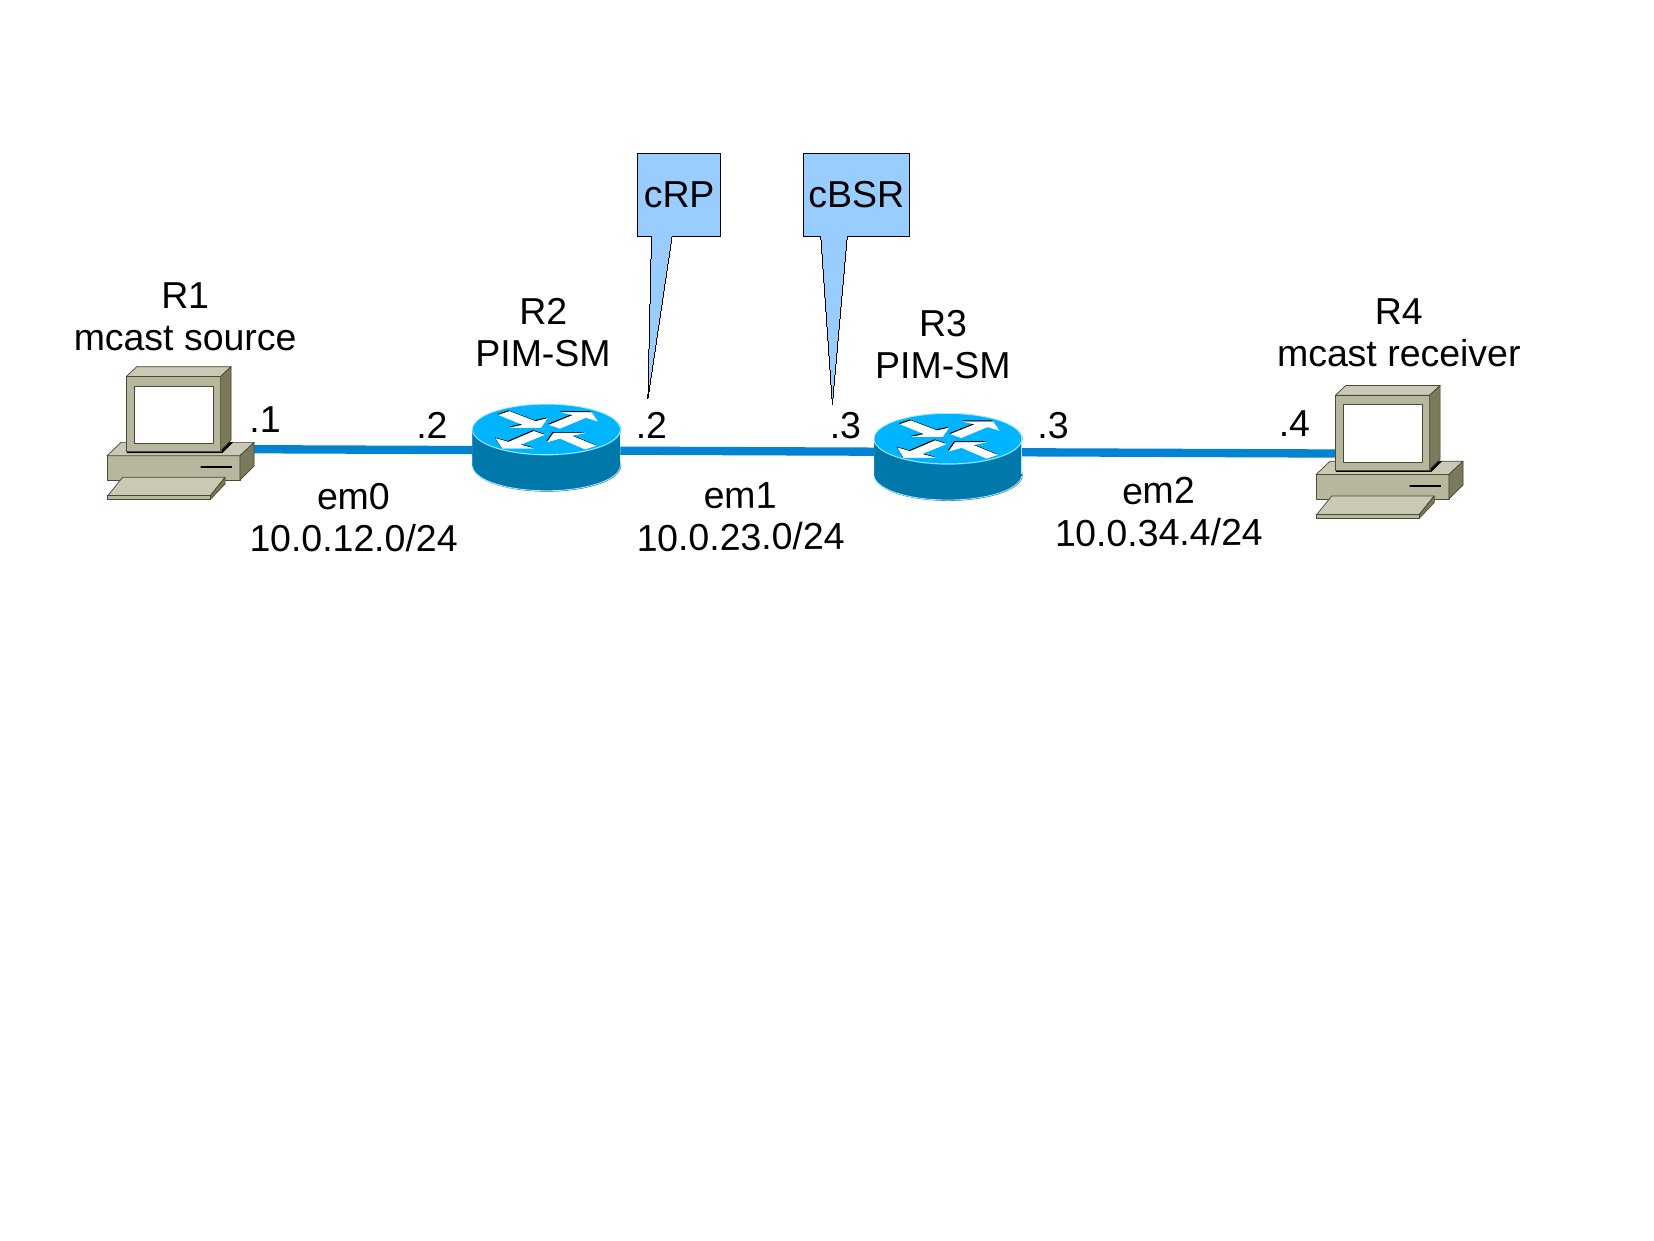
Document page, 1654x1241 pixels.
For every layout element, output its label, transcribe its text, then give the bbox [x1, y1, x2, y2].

picture [874, 477, 1023, 501]
picture [106, 366, 256, 501]
picture [550, 412, 595, 428]
text_box R2 PIM-SM [460, 283, 626, 383]
text_box .2 [621, 396, 693, 454]
picture [886, 413, 938, 424]
text_box R3 PIM-SM [860, 295, 1026, 395]
picture [1315, 384, 1465, 520]
text_box cBSR [803, 153, 910, 405]
picture [473, 454, 622, 492]
picture [548, 433, 594, 448]
text_box R4 mcast receiver [1262, 283, 1536, 383]
text_box em1 10.0.23.0/24 [621, 465, 870, 567]
picture [903, 421, 947, 436]
text_box cRP [637, 153, 721, 399]
text_box em0 10.0.12.0/24 [234, 468, 473, 567]
text_box .3 [1022, 396, 1094, 454]
text_box R1 mcast source [59, 267, 312, 367]
picture [473, 404, 532, 424]
text_box .4 [1263, 395, 1335, 453]
picture [958, 413, 1022, 435]
text_box .1 [234, 391, 306, 449]
text_box .2 [401, 396, 473, 454]
picture [950, 442, 995, 458]
picture [953, 422, 997, 437]
picture [561, 404, 621, 434]
picture [900, 441, 943, 459]
picture [500, 412, 546, 427]
text_box .3 [814, 396, 886, 454]
text_box em2 10.0.34.4/24 [1039, 460, 1300, 563]
picture [498, 432, 542, 450]
